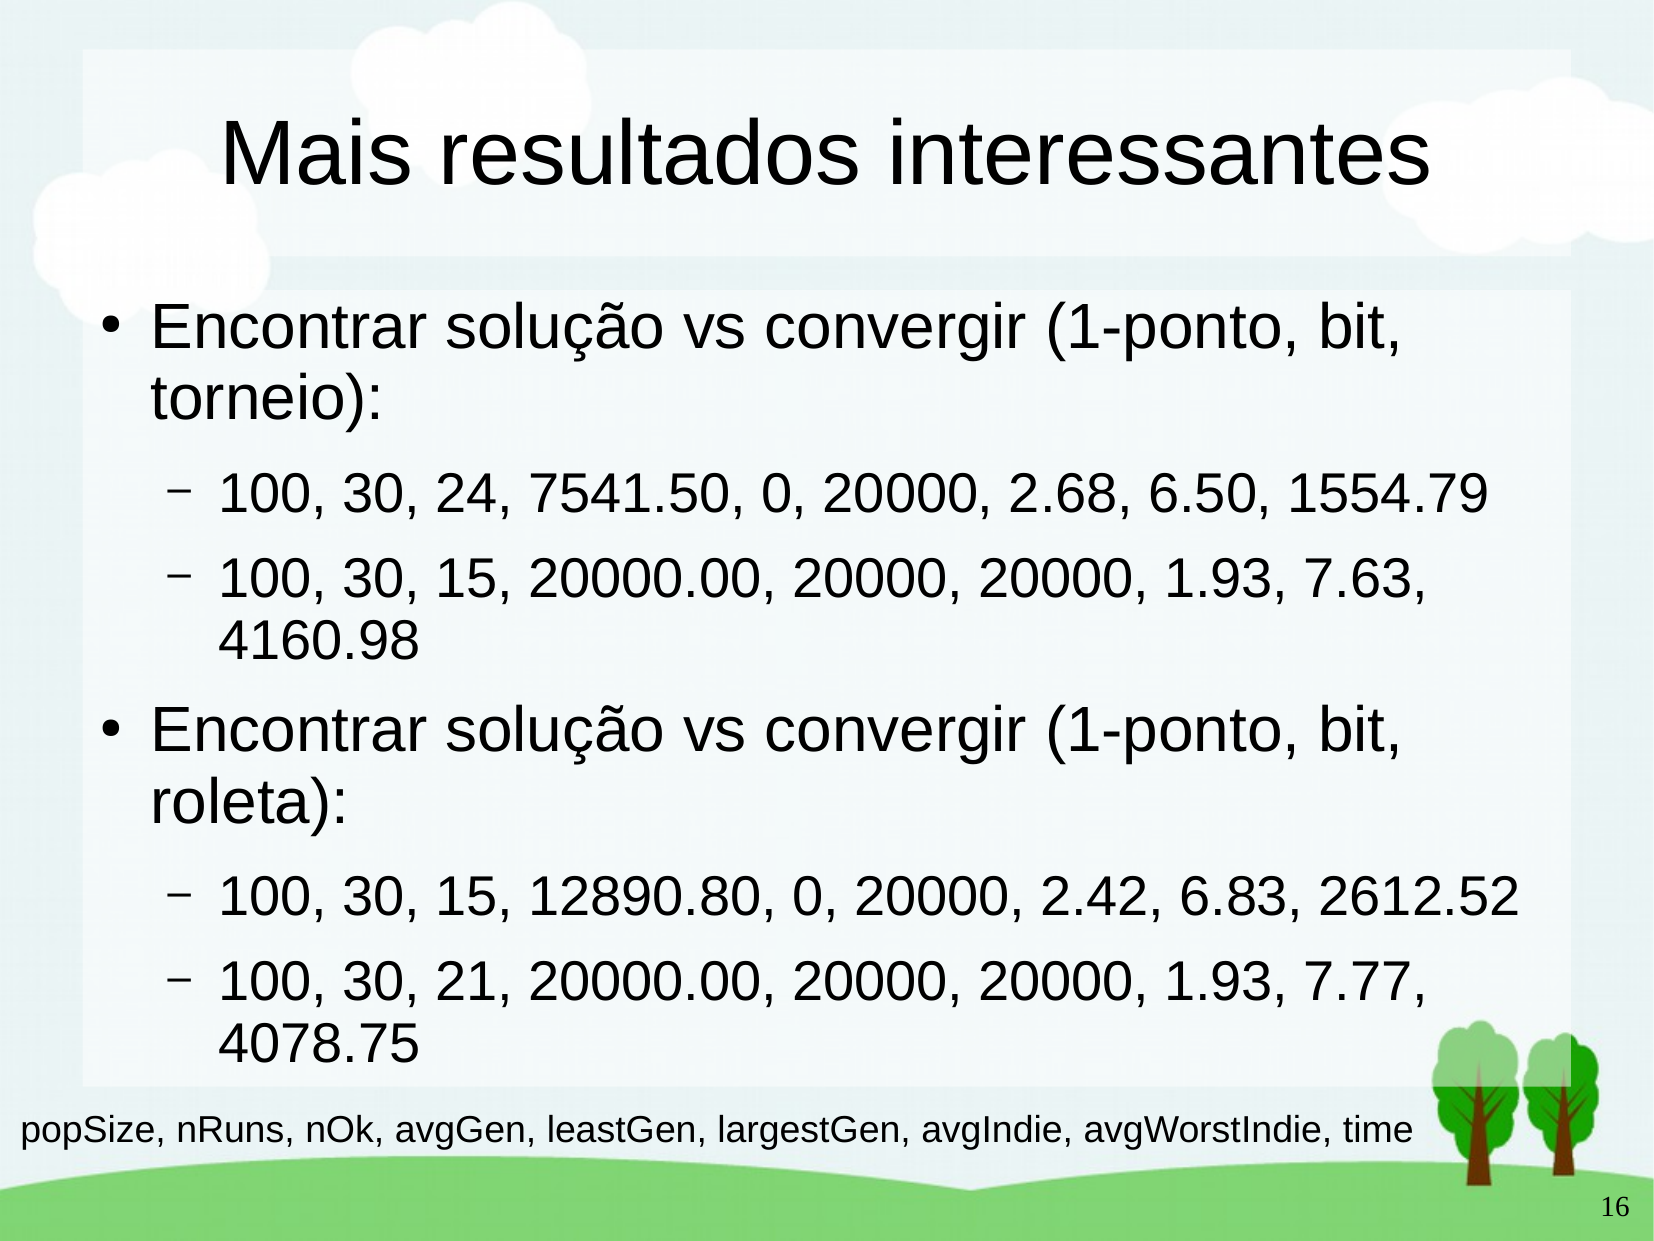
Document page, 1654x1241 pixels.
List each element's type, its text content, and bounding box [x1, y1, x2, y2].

list Encontrar solução vs convergir (1-ponto, bit, torneio): 100, 30, 24, 7541.50, 0, 20000, 2.68, 6.50, 1554.79 100, 30, 15, 20000.00, 20000, 20000, 1.93, 7.63, 4160.98 Encontrar solução vs convergir (1-ponto, bit, roleta): 100, 30, 15, 12890.80, 0, 20000, 2.42, 6.83, 2612.52 100, 30, 21, 20000.00, 20000, 20000, 1.93, 7.77, 4078.75 [82, 290, 1571, 1087]
text_box popSize, nRuns, nOk, avgGen, leastGen, largestGen, avgIndie, avgWorstIndie, time [5, 1100, 1489, 1158]
picture [0, 0, 1654, 1241]
title Mais resultados interessantes [82, 49, 1571, 257]
